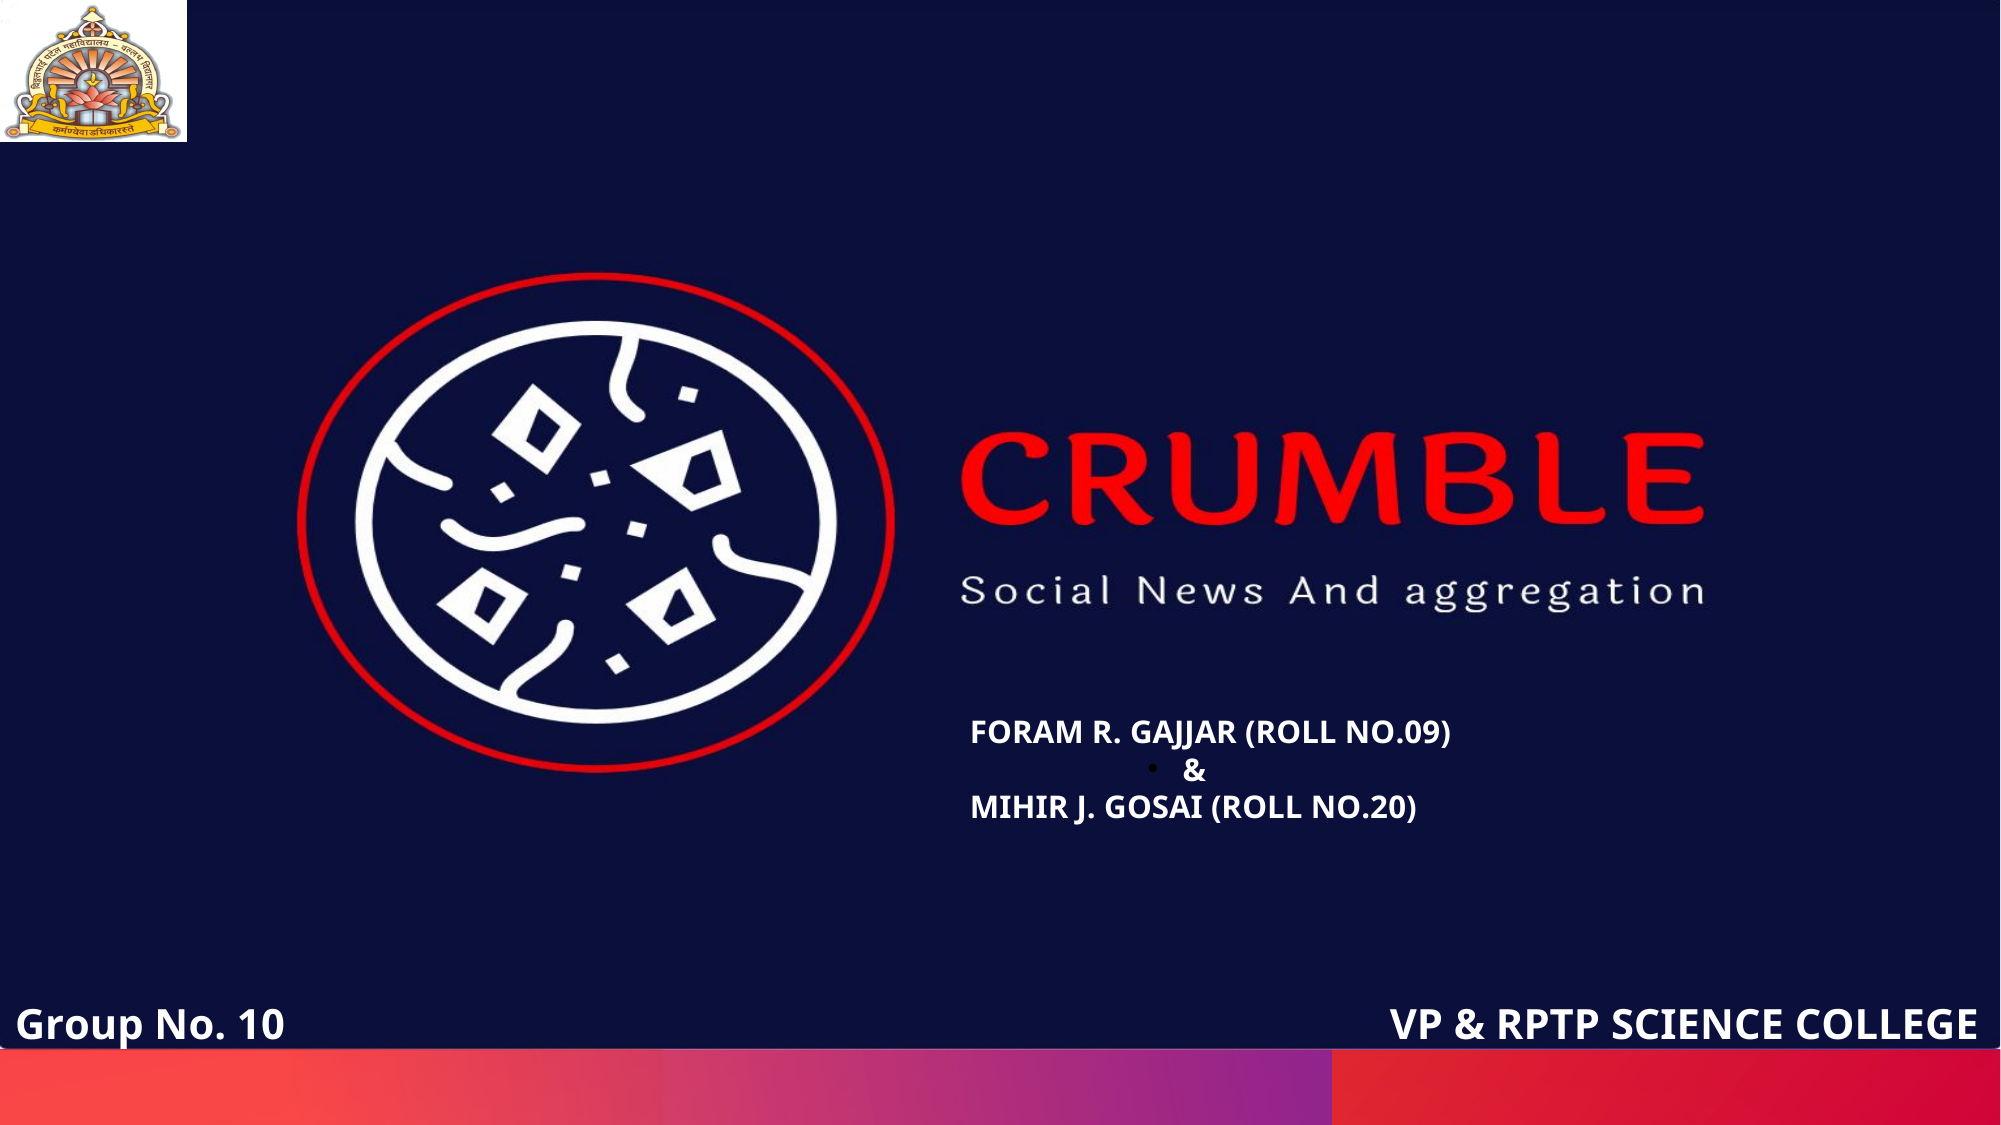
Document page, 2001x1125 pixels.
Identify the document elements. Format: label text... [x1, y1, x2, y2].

picture [0, 0, 2001, 1125]
text_box FORAM R. GAJJAR (ROLL NO.09) & MIHIR J. GOSAI (ROLL NO.20) [970, 712, 1936, 826]
title Group No. 10 VP & RPTP SCIENCE COLLEGE [15, 990, 1996, 1048]
